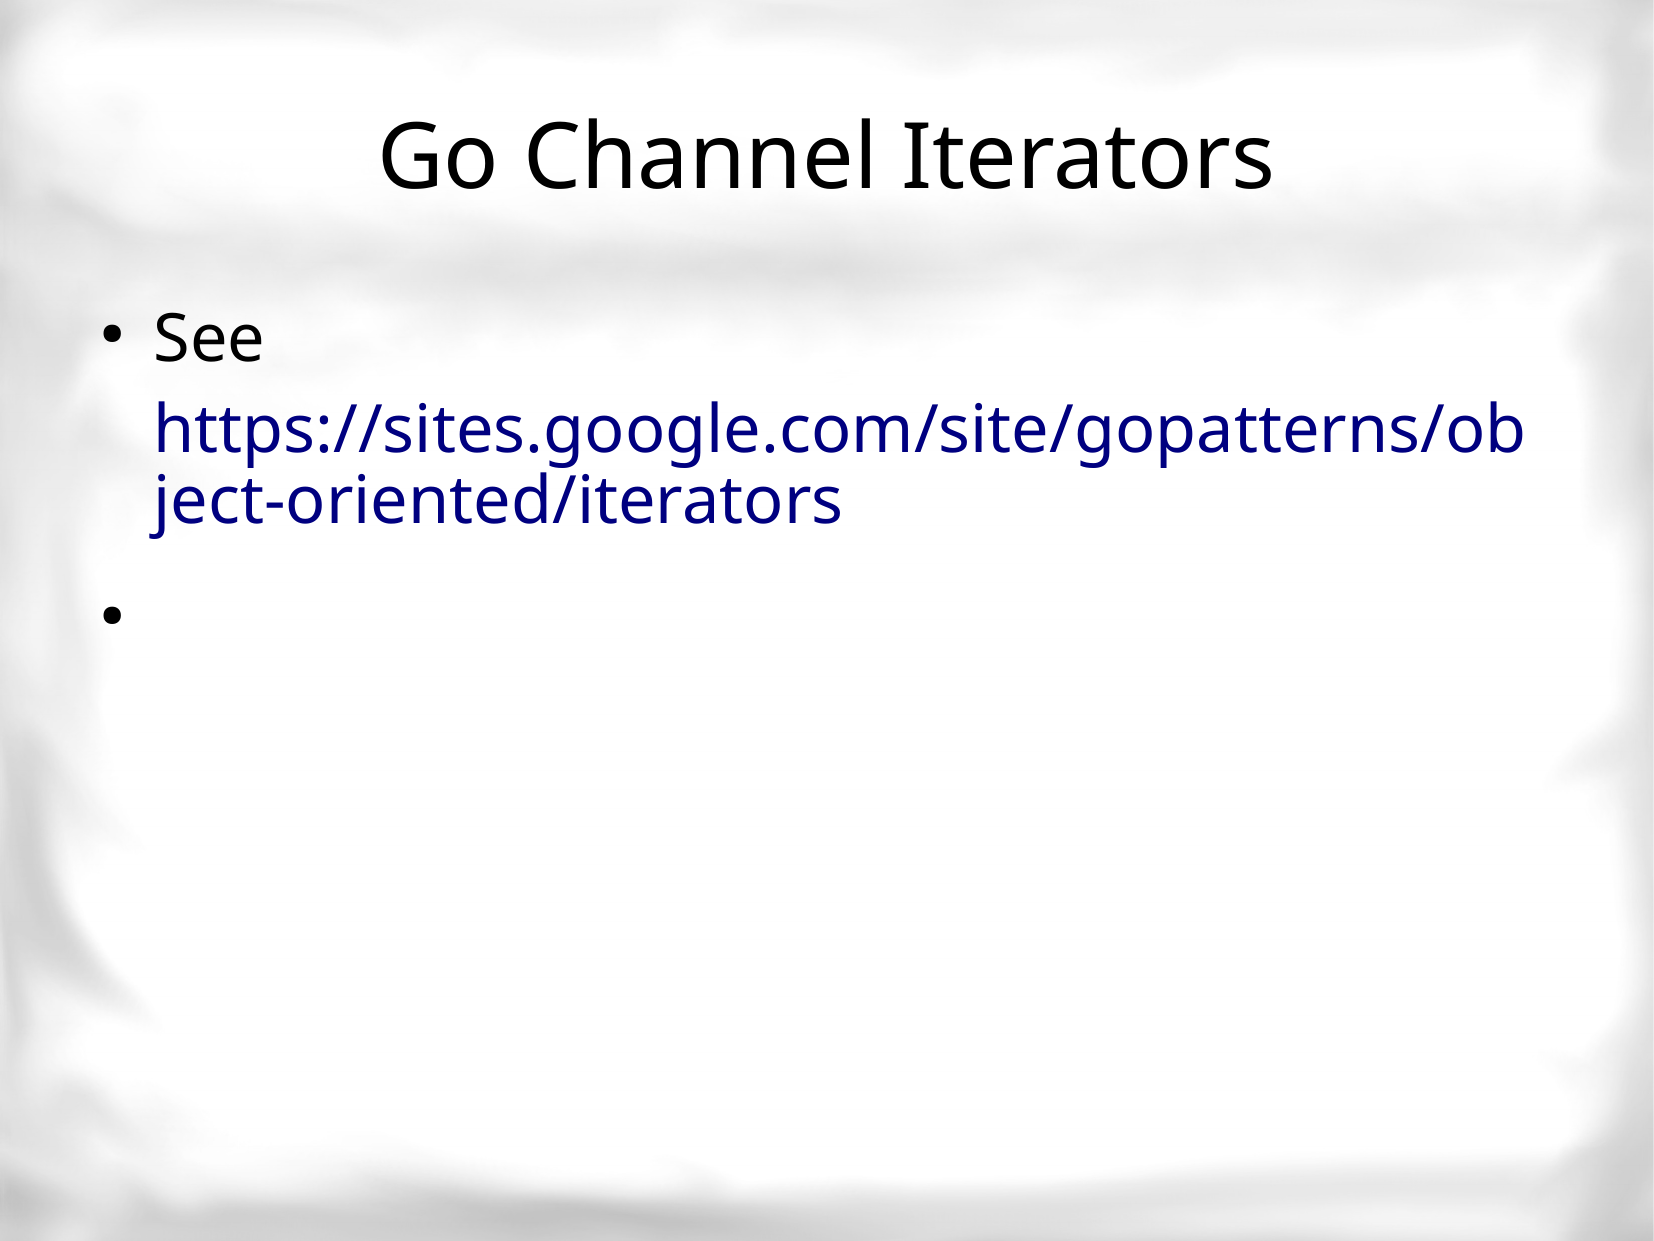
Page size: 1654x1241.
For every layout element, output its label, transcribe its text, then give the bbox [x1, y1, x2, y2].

list See https://sites.google.com/site/gopatterns/object-oriented/iterators [82, 290, 1538, 1010]
title Go Channel Iterators [82, 49, 1571, 257]
picture [0, 0, 1654, 1241]
